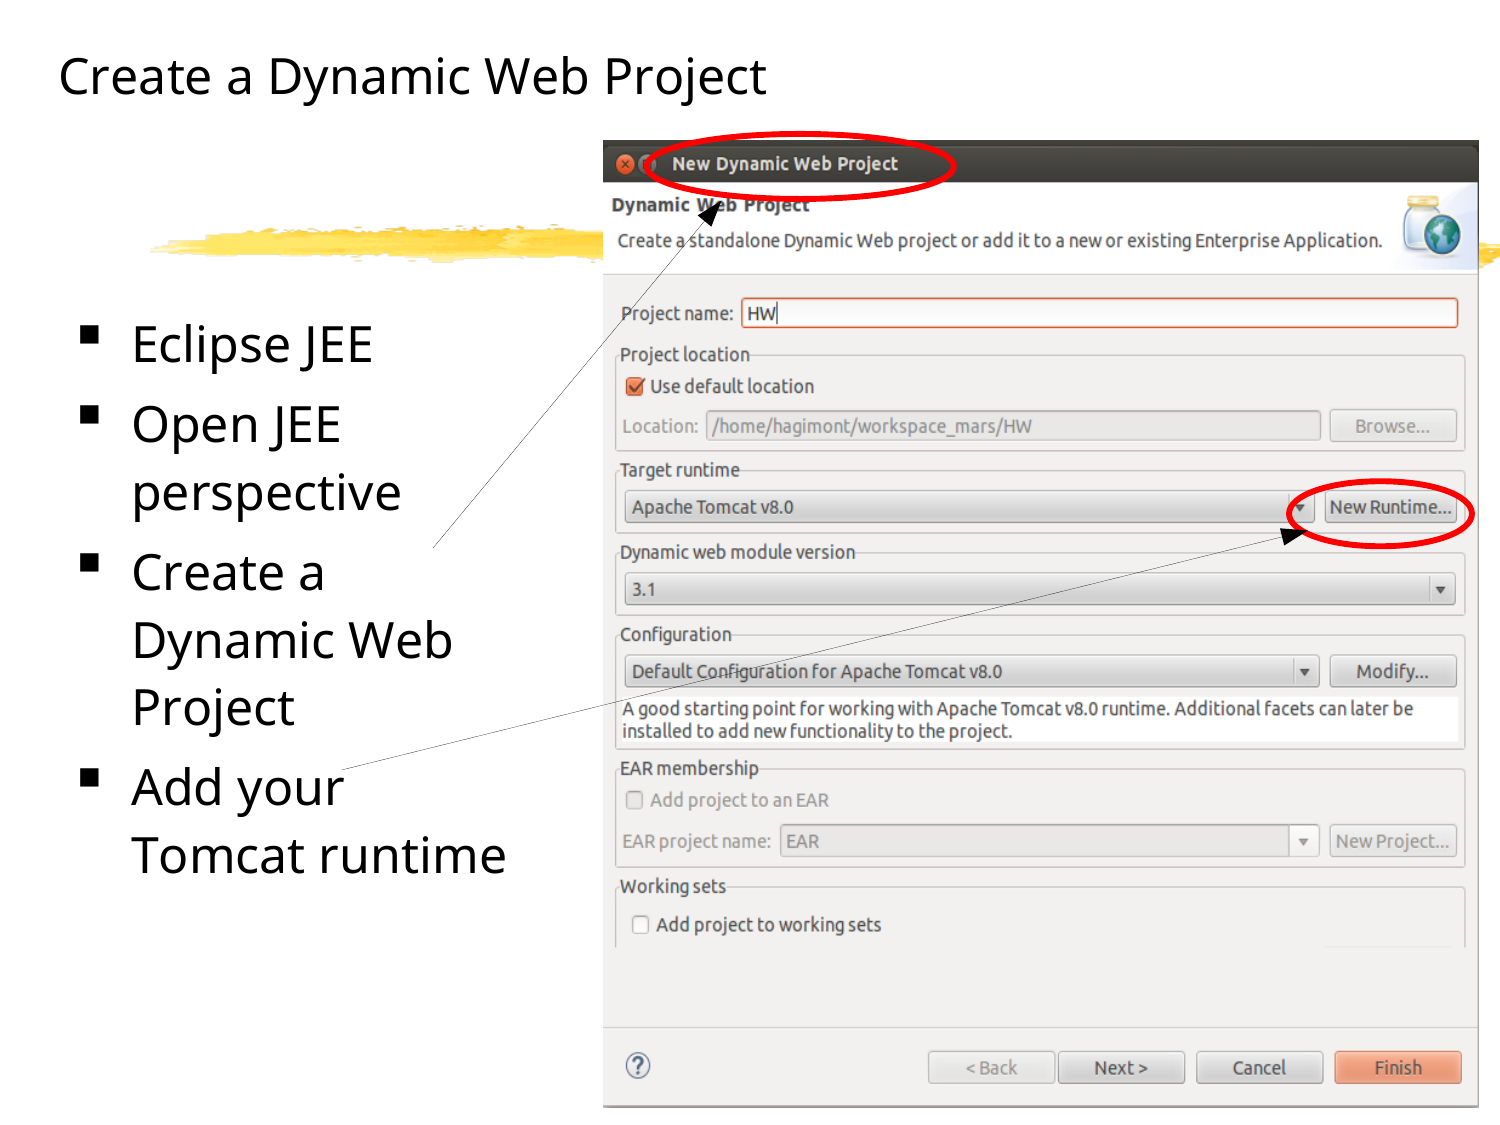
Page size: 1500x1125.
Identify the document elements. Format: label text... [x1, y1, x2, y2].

list Eclipse JEE Open JEE perspective Create a Dynamic Web Project Add your Tomcat runtime [75, 309, 524, 962]
picture [650, 140, 950, 196]
title Create a Dynamic Web Project [58, 24, 1334, 131]
picture [150, 140, 1500, 1108]
picture [1293, 485, 1468, 543]
